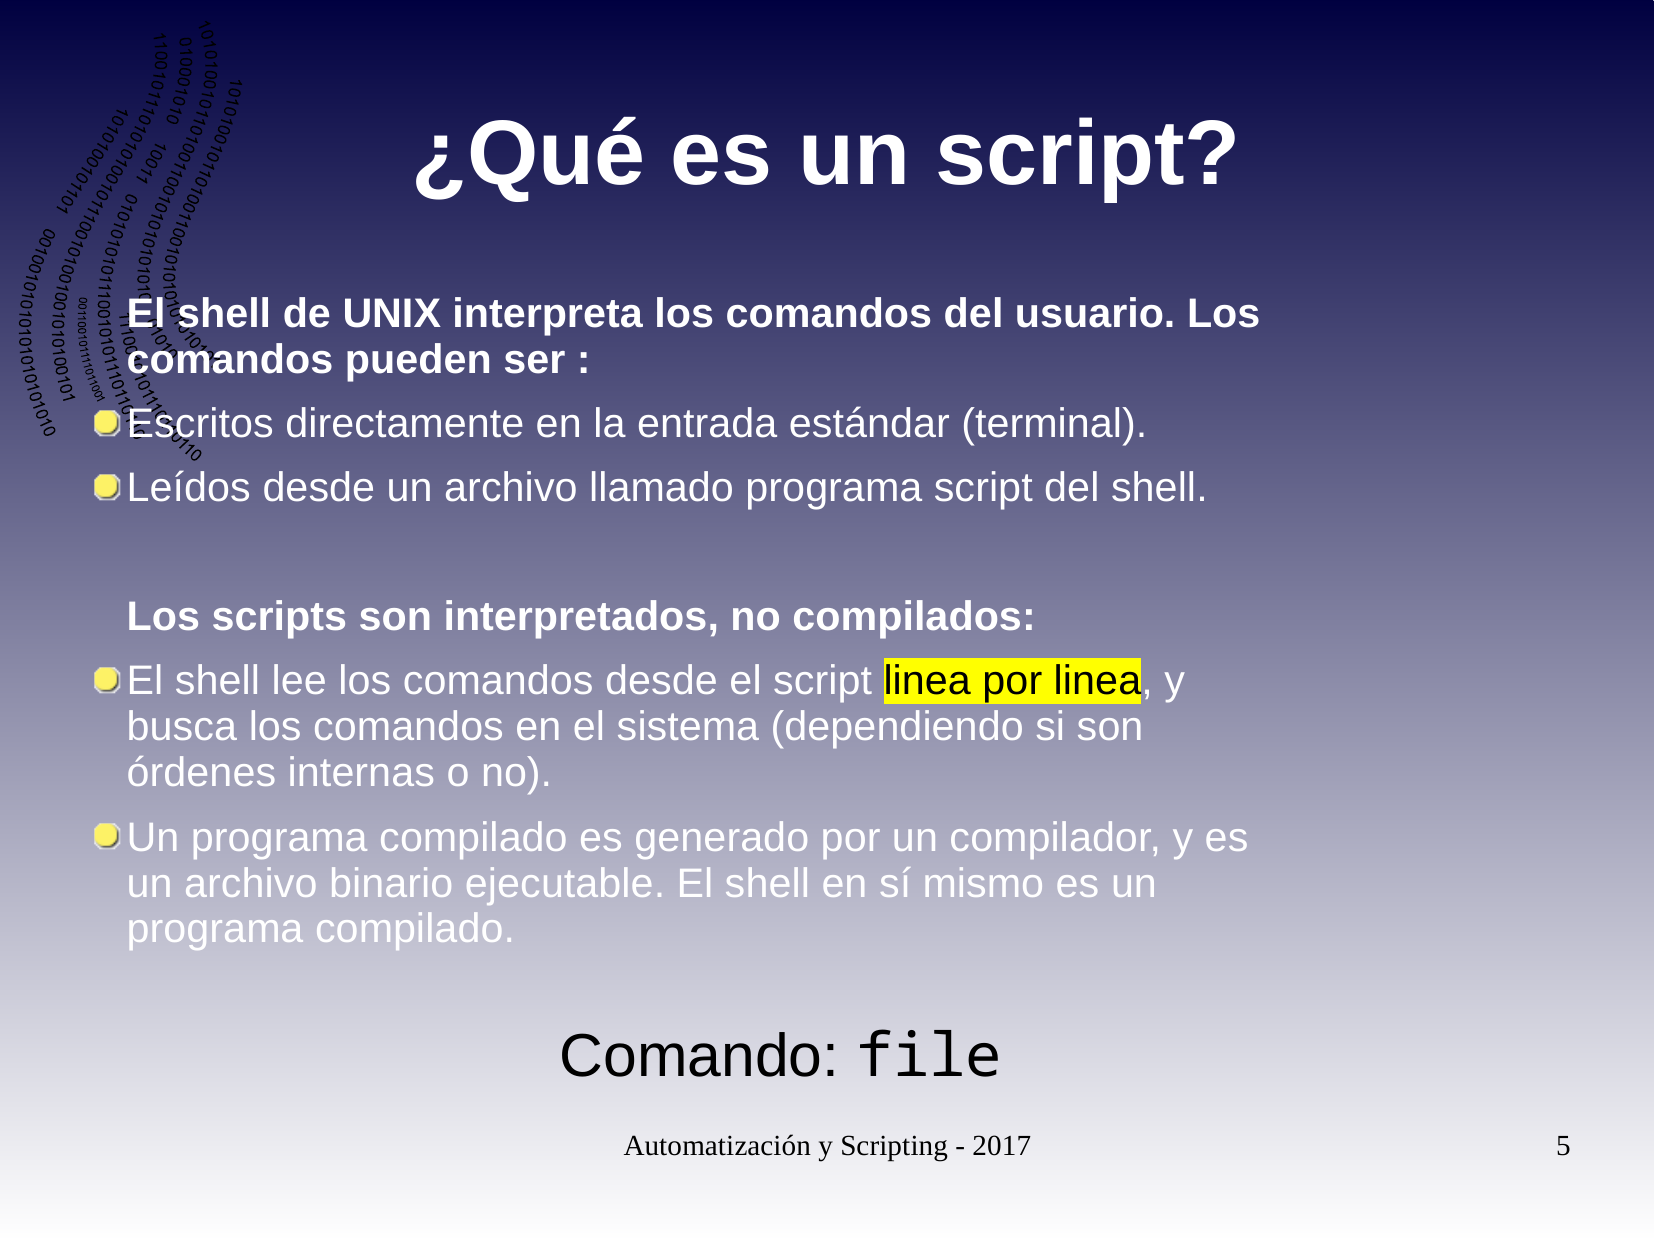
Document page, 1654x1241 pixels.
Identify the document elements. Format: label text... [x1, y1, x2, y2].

list El shell de UNIX interpreta los comandos del usuario. Los comandos pueden ser : Escritos directamente en la entrada estándar (terminal). Leídos desde un archivo llamado programa script del shell. Los scripts son interpretados, no compilados: El shell lee los comandos desde el script linea por linea, y busca los comandos en el sistema (dependiendo si son órdenes internas o no). Un programa compilado es generado por un compilador, y es un archivo binario ejecutable. El shell en sí mismo es un programa compilado. [82, 290, 1571, 1010]
picture [18, 20, 243, 461]
title ¿Qué es un script? [82, 49, 1571, 257]
text_box Comando: file [276, 1011, 1028, 1111]
